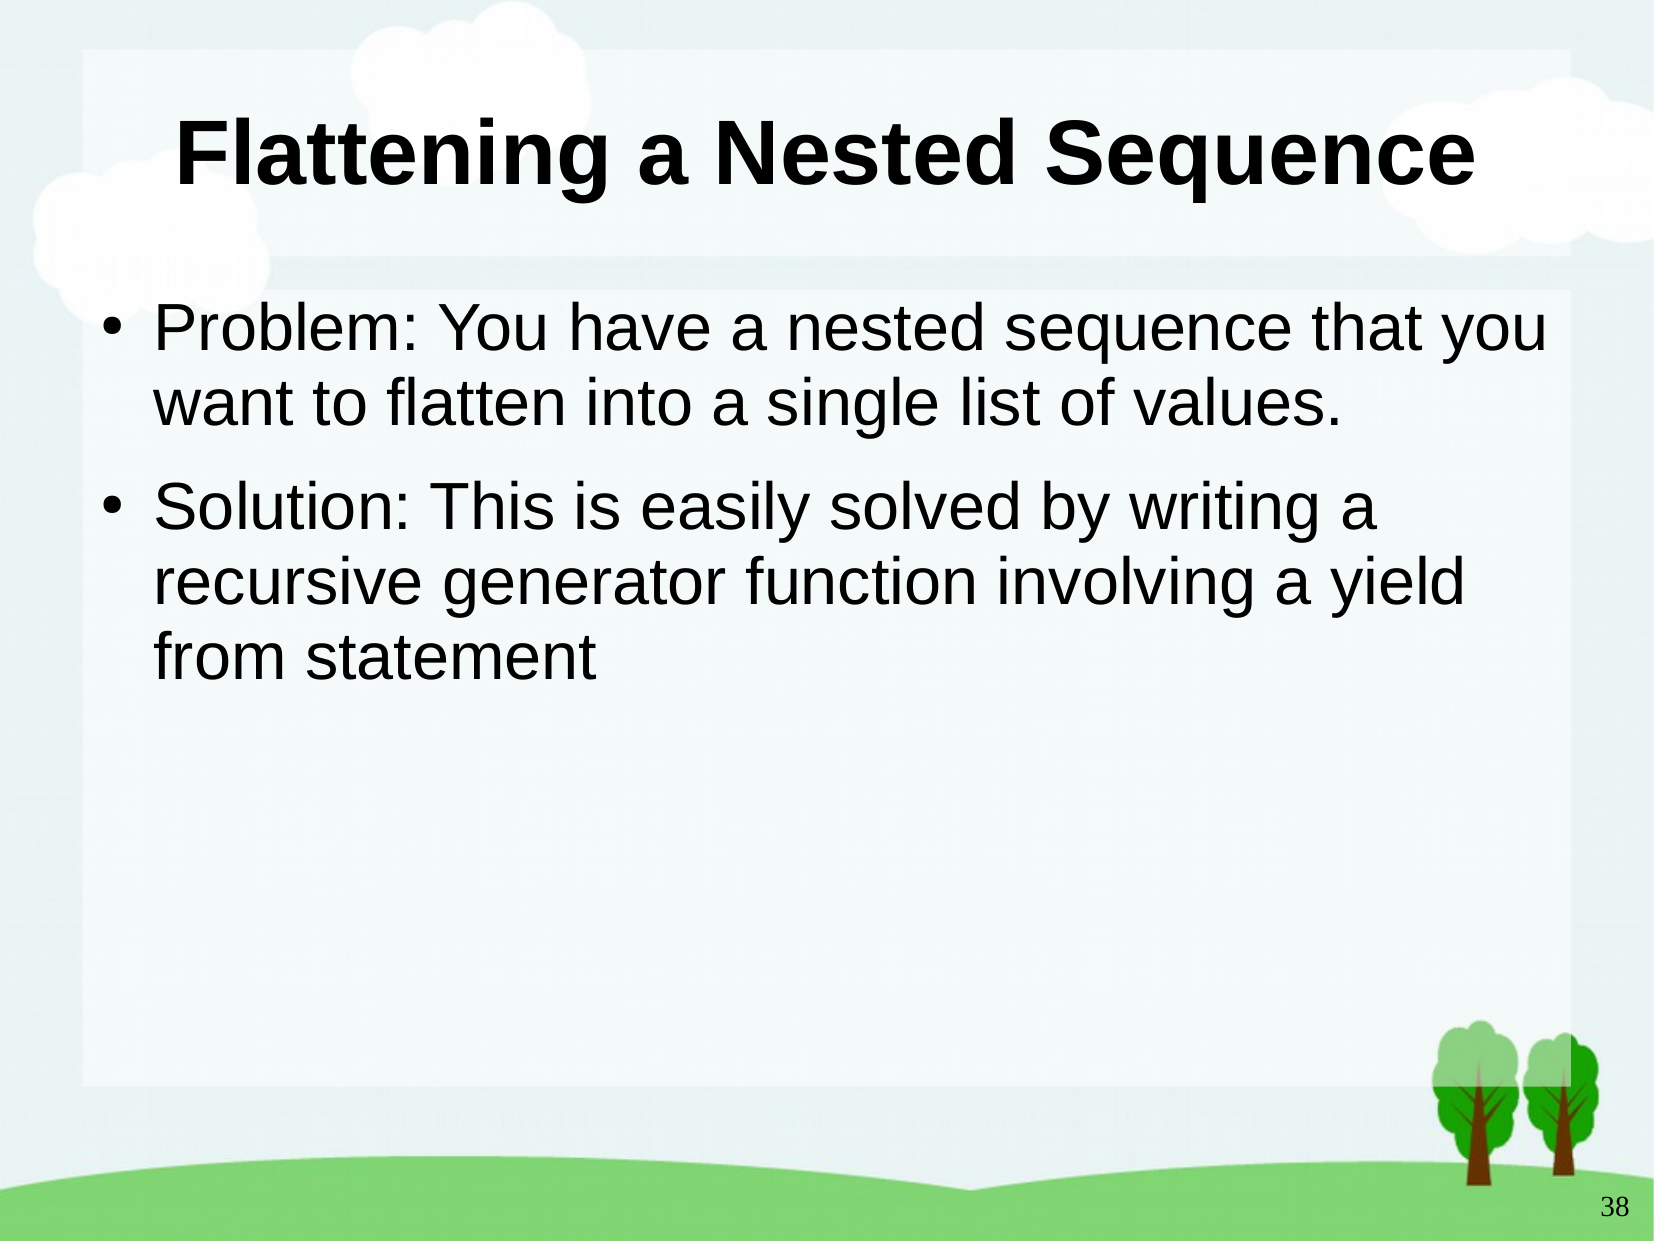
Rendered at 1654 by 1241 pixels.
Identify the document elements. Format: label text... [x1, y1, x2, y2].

picture [0, 0, 1654, 1241]
list Problem: You have a nested sequence that you want to flatten into a single list of values. Solution: This is easily solved by writing a recursive generator function involving a yield from statement [82, 290, 1571, 1087]
title Flattening a Nested Sequence [82, 49, 1571, 257]
